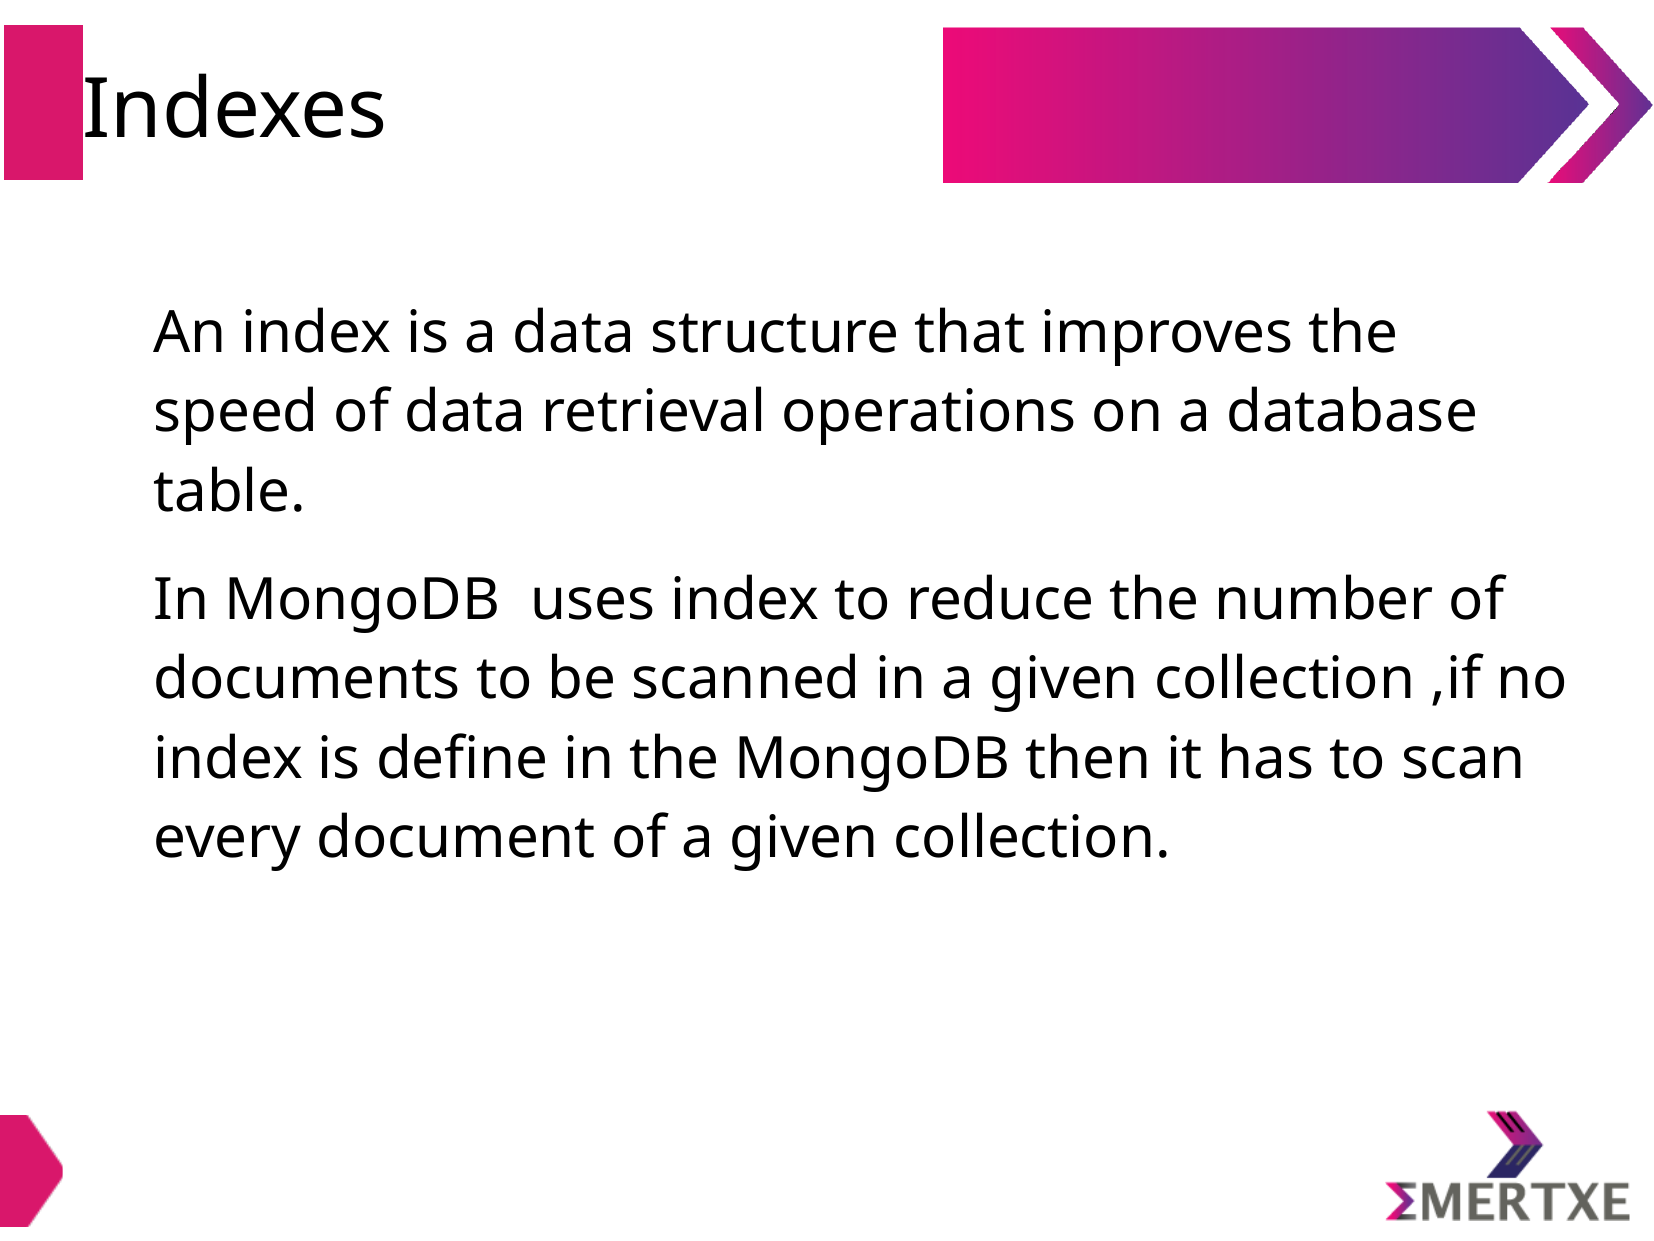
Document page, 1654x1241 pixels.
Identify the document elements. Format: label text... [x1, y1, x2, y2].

list An index is a data structure that improves the speed of data retrieval operations on a database table. In MongoDB uses index to reduce the number of documents to be scanned in a given collection ,if no index is define in the MongoDB then it has to scan every document of a given collection. [82, 290, 1571, 1010]
picture [1571, 27, 1653, 183]
title Indexes [82, 2, 1571, 210]
picture [1385, 1107, 1631, 1221]
